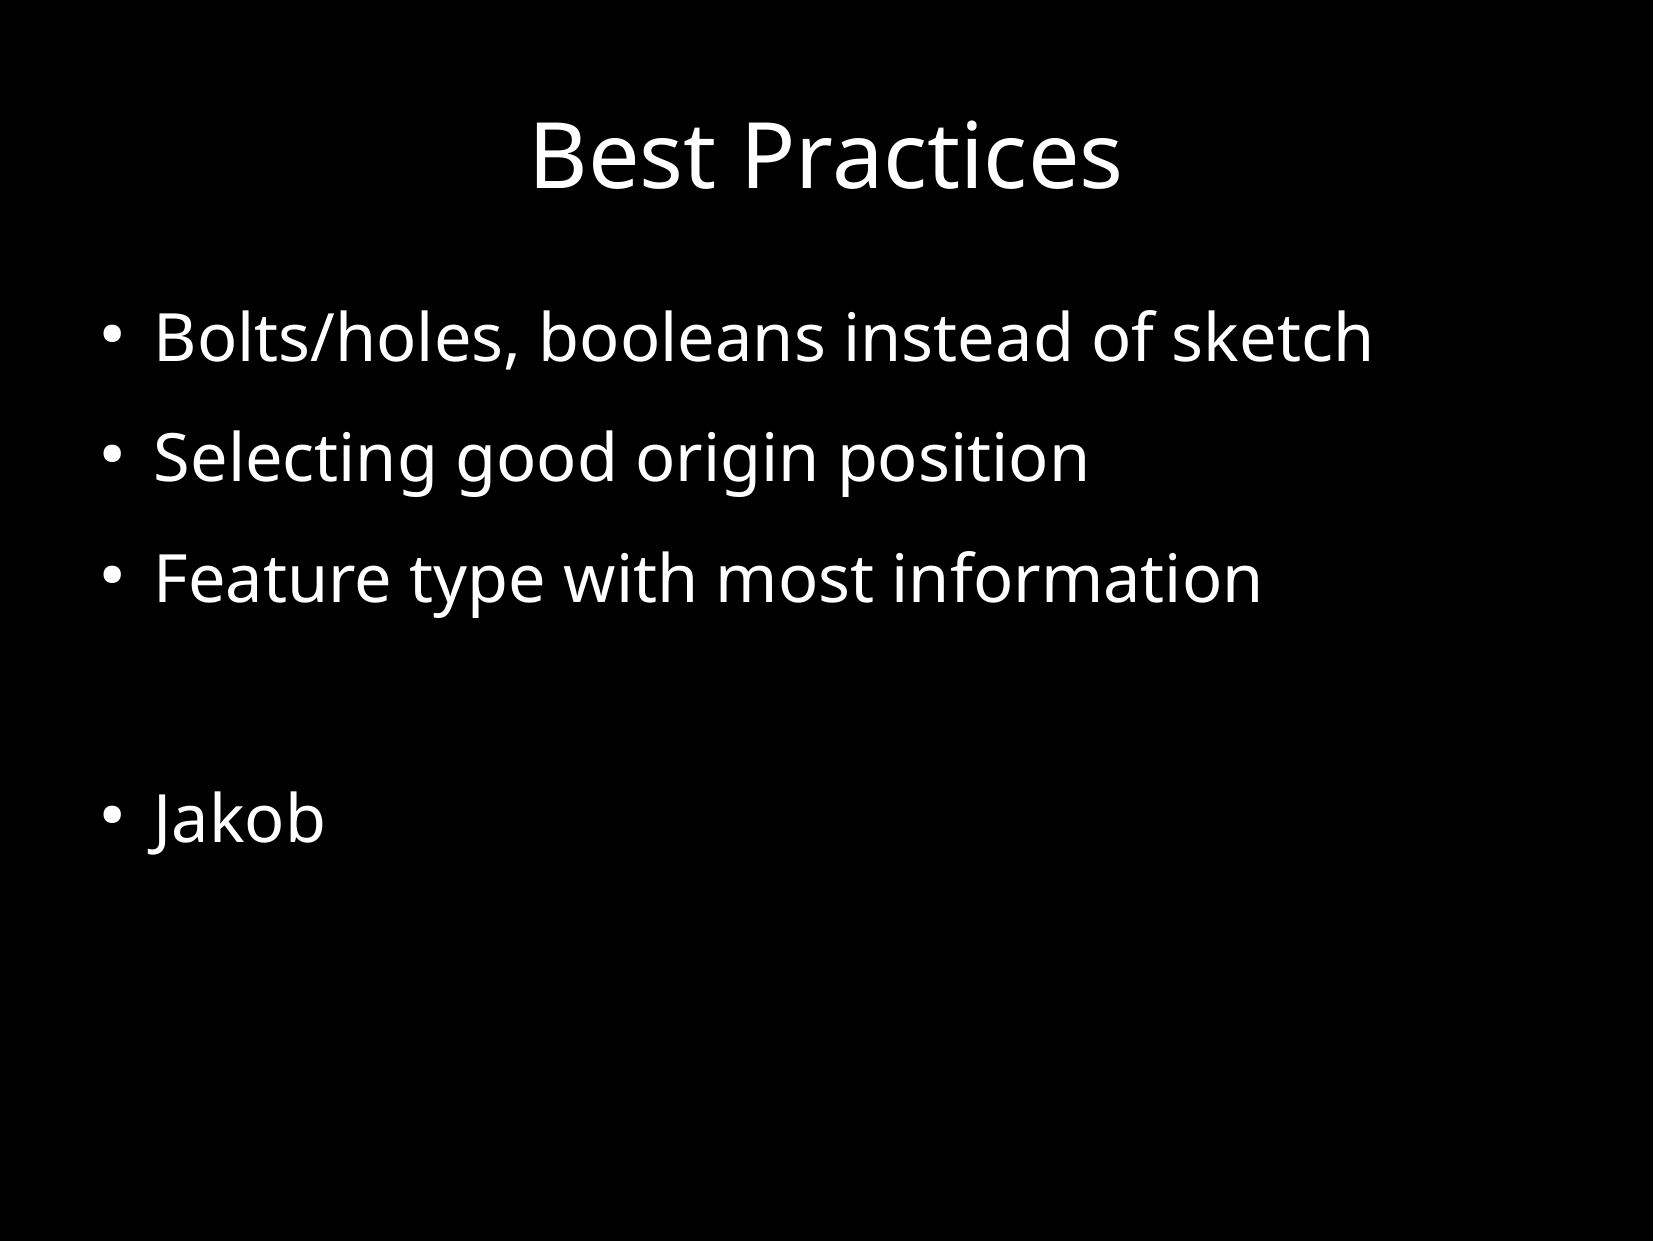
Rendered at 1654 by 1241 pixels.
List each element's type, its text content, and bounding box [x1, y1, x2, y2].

list Bolts/holes, booleans instead of sketch Selecting good origin position Feature type with most information Jakob [82, 290, 1571, 1010]
title Best Practices [82, 49, 1571, 257]
